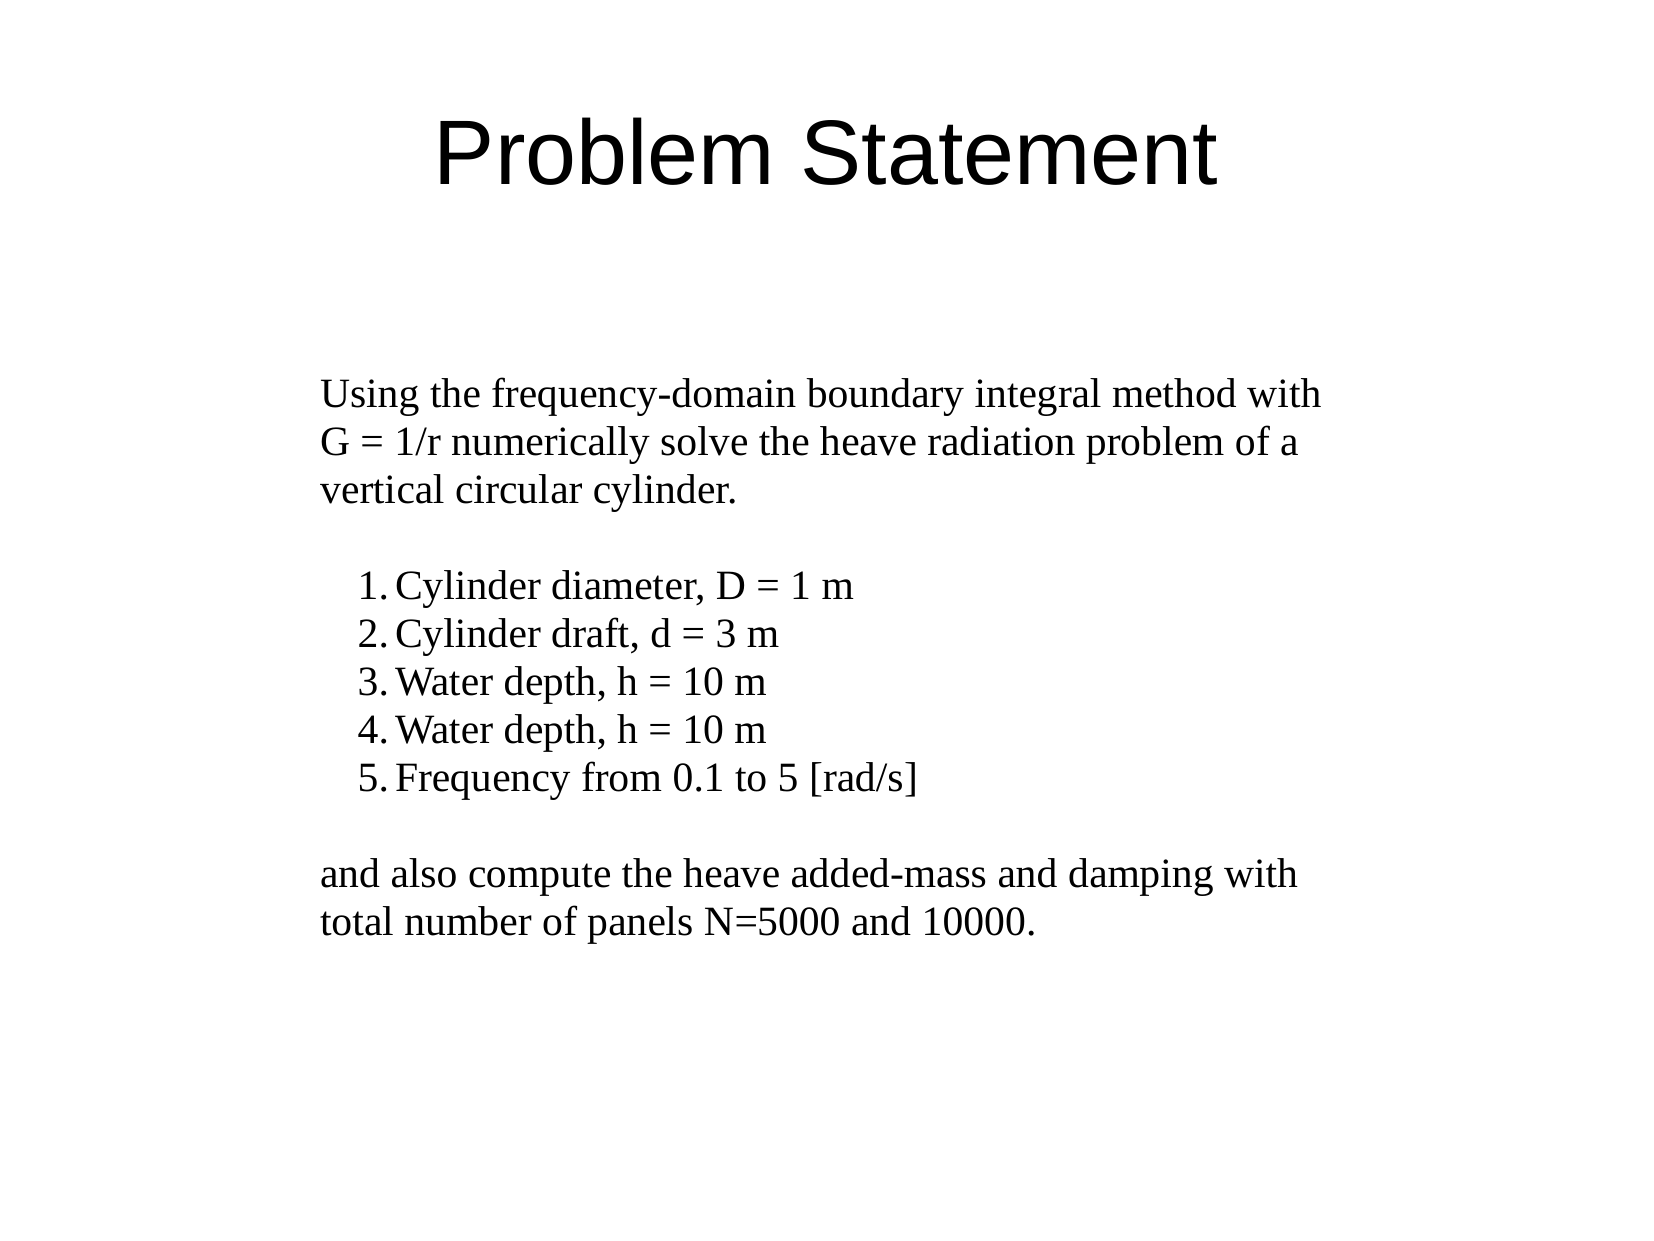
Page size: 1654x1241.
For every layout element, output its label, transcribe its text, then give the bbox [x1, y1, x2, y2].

chart [200, 251, 1477, 945]
title Problem Statement [82, 49, 1571, 257]
